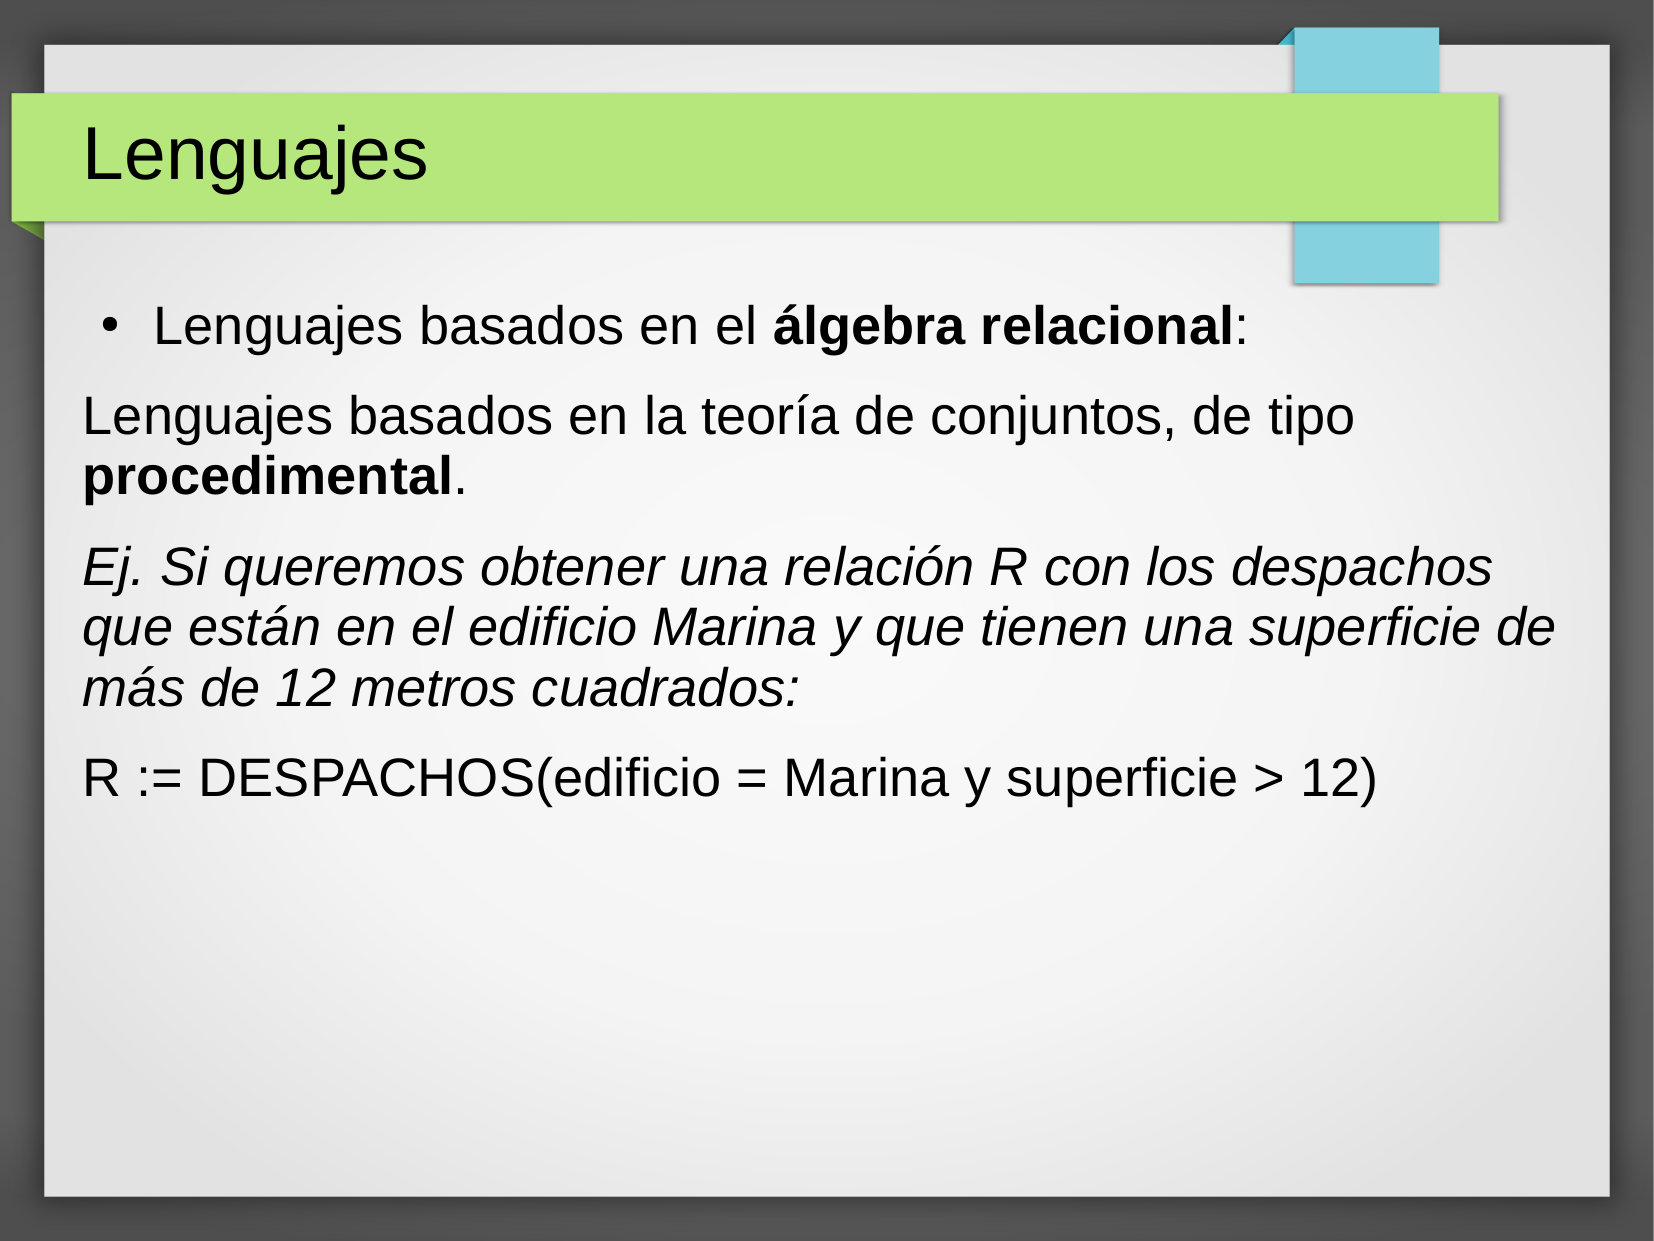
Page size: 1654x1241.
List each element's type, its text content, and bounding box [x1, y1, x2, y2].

title Lenguajes [82, 94, 1264, 213]
picture [0, 0, 1654, 1241]
list Lenguajes basados en el álgebra relacional: Lenguajes basados en la teoría de conjuntos, de tipo procedimental. Ej. Si queremos obtener una relación R con los despachos que están en el edificio Marina y que tienen una superficie de más de 12 metros cuadrados: R := DESPACHOS(edificio = Marina y superficie > 12) [82, 295, 1571, 1015]
